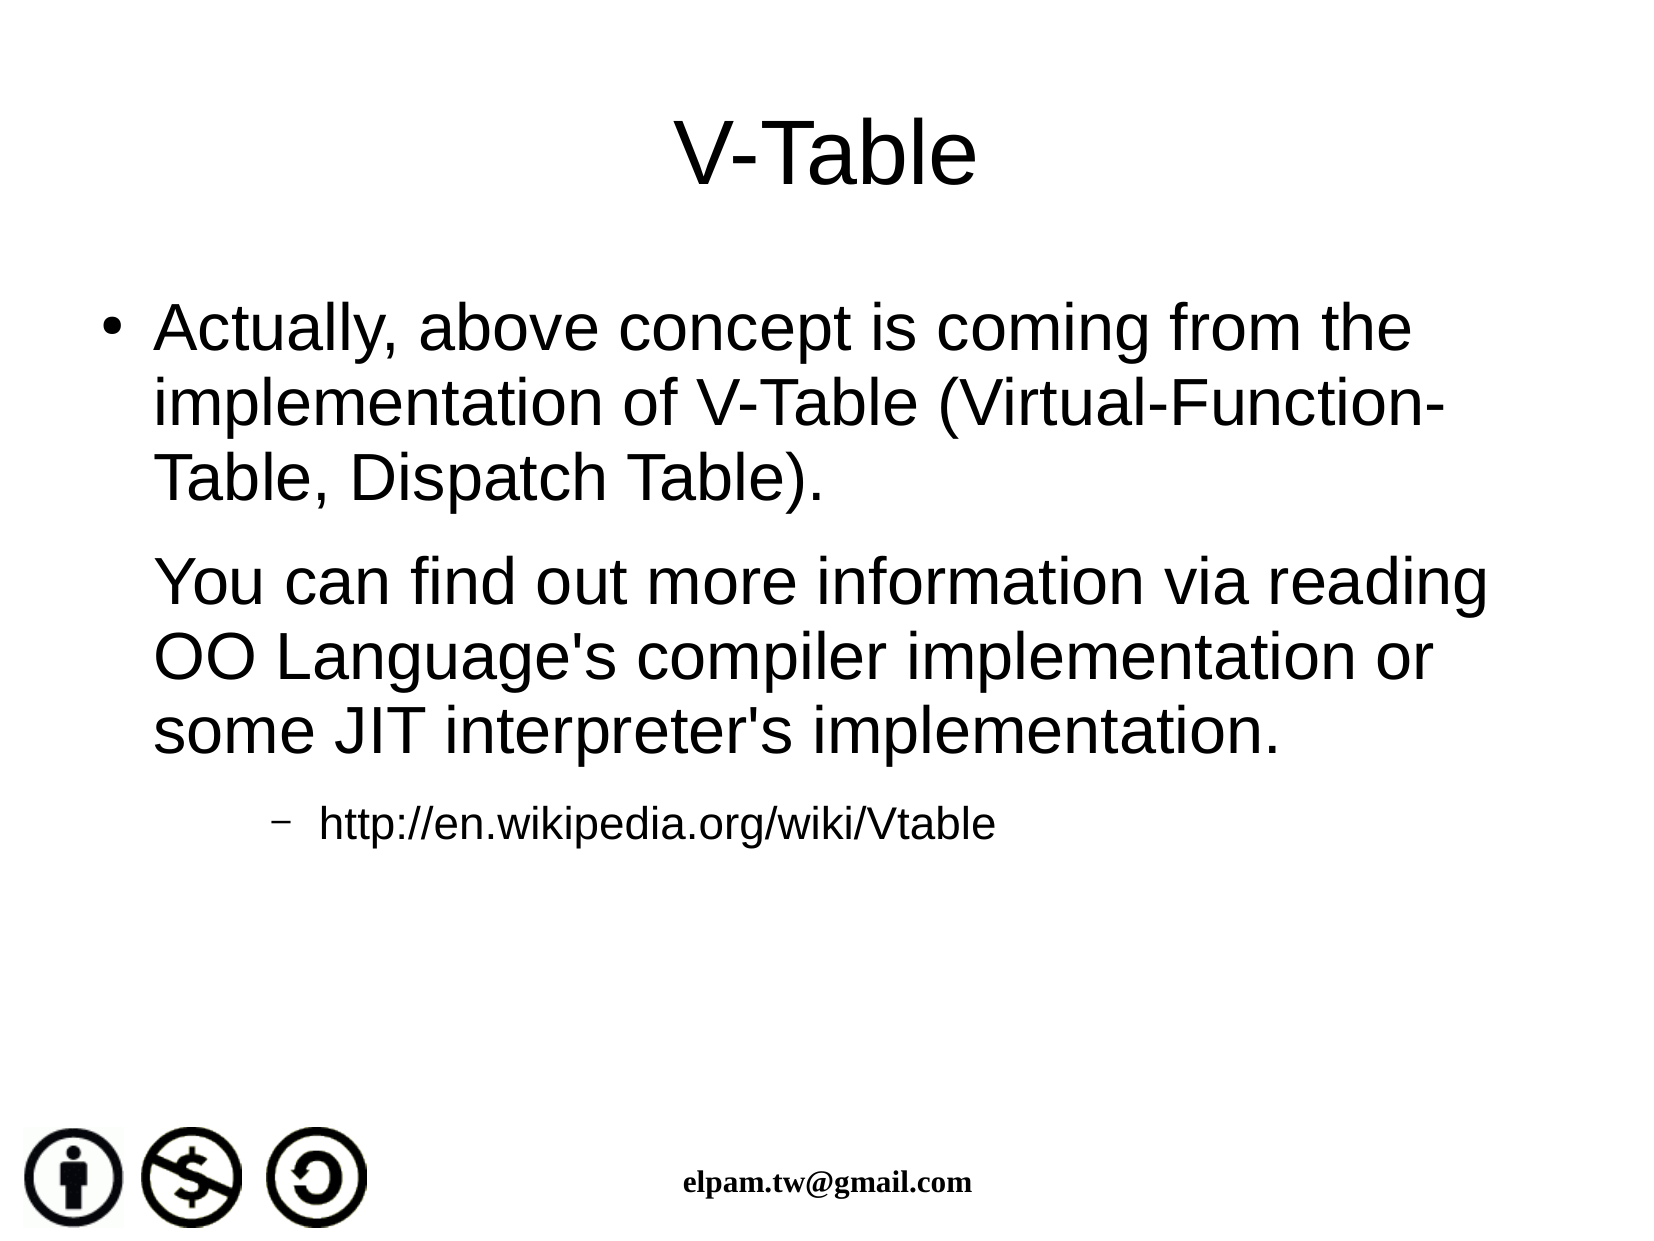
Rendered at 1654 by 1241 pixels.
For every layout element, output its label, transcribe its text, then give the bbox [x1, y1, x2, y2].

title V-Table [82, 56, 1571, 250]
picture [23, 1127, 124, 1228]
picture [141, 1127, 242, 1228]
picture [266, 1127, 367, 1228]
list Actually, above concept is coming from the implementation of V-Table (Virtual-Function-Table, Dispatch Table). You can find out more information via reading OO Language's compiler implementation or some JIT interpreter's implementation. http://en.wikipedia.org/wiki/Vtable [82, 290, 1571, 1094]
